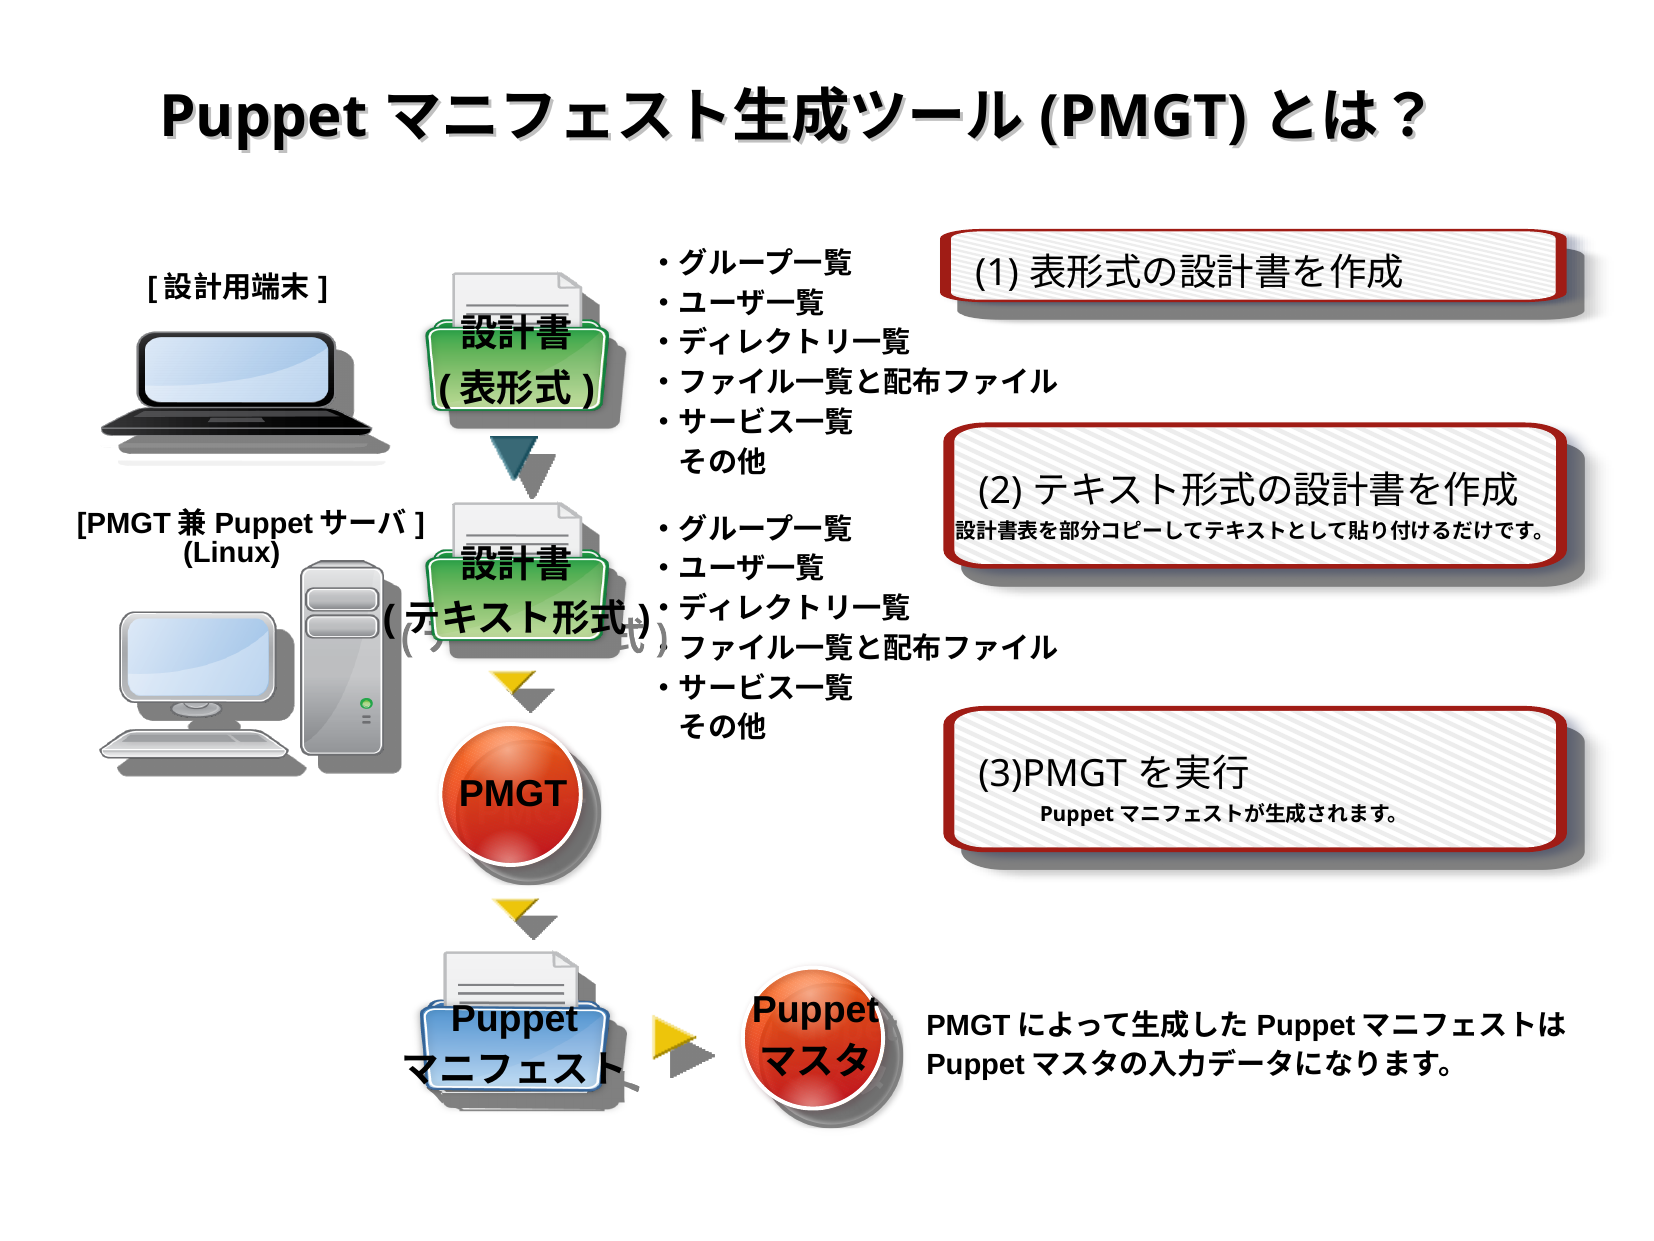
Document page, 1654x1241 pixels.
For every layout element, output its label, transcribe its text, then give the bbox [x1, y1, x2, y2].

title [PMGT兼Puppetサーバ] [76, 501, 423, 534]
picture [911, 224, 1625, 313]
title PMGTによって生成したPuppetマニフェストは Puppetマスタの入力データになります。 [926, 1003, 1565, 1093]
picture [88, 560, 384, 768]
title ・グループ一覧 ・ユーザ一覧 ・ディレクトリ一覧 ・ファイル一覧と配布ファイル ・サービス一覧 その他 [649, 507, 1093, 715]
picture [413, 271, 621, 420]
picture [88, 324, 384, 455]
picture [490, 436, 538, 484]
picture [413, 501, 621, 650]
title [設計用端末] [147, 265, 355, 296]
picture [649, 1012, 700, 1063]
title Puppetマニフェスト生成ツール(PMGT)とは？ [159, 25, 1548, 201]
picture [915, 413, 1625, 591]
picture [431, 658, 596, 879]
picture [407, 950, 622, 1102]
picture [915, 696, 1625, 875]
picture [733, 952, 898, 1123]
picture [490, 886, 541, 937]
title ・グループ一覧 ・ユーザ一覧 ・ディレクトリ一覧 ・ファイル一覧と配布ファイル ・サービス一覧 その他 [649, 242, 1093, 449]
title (Linux) [183, 535, 343, 567]
